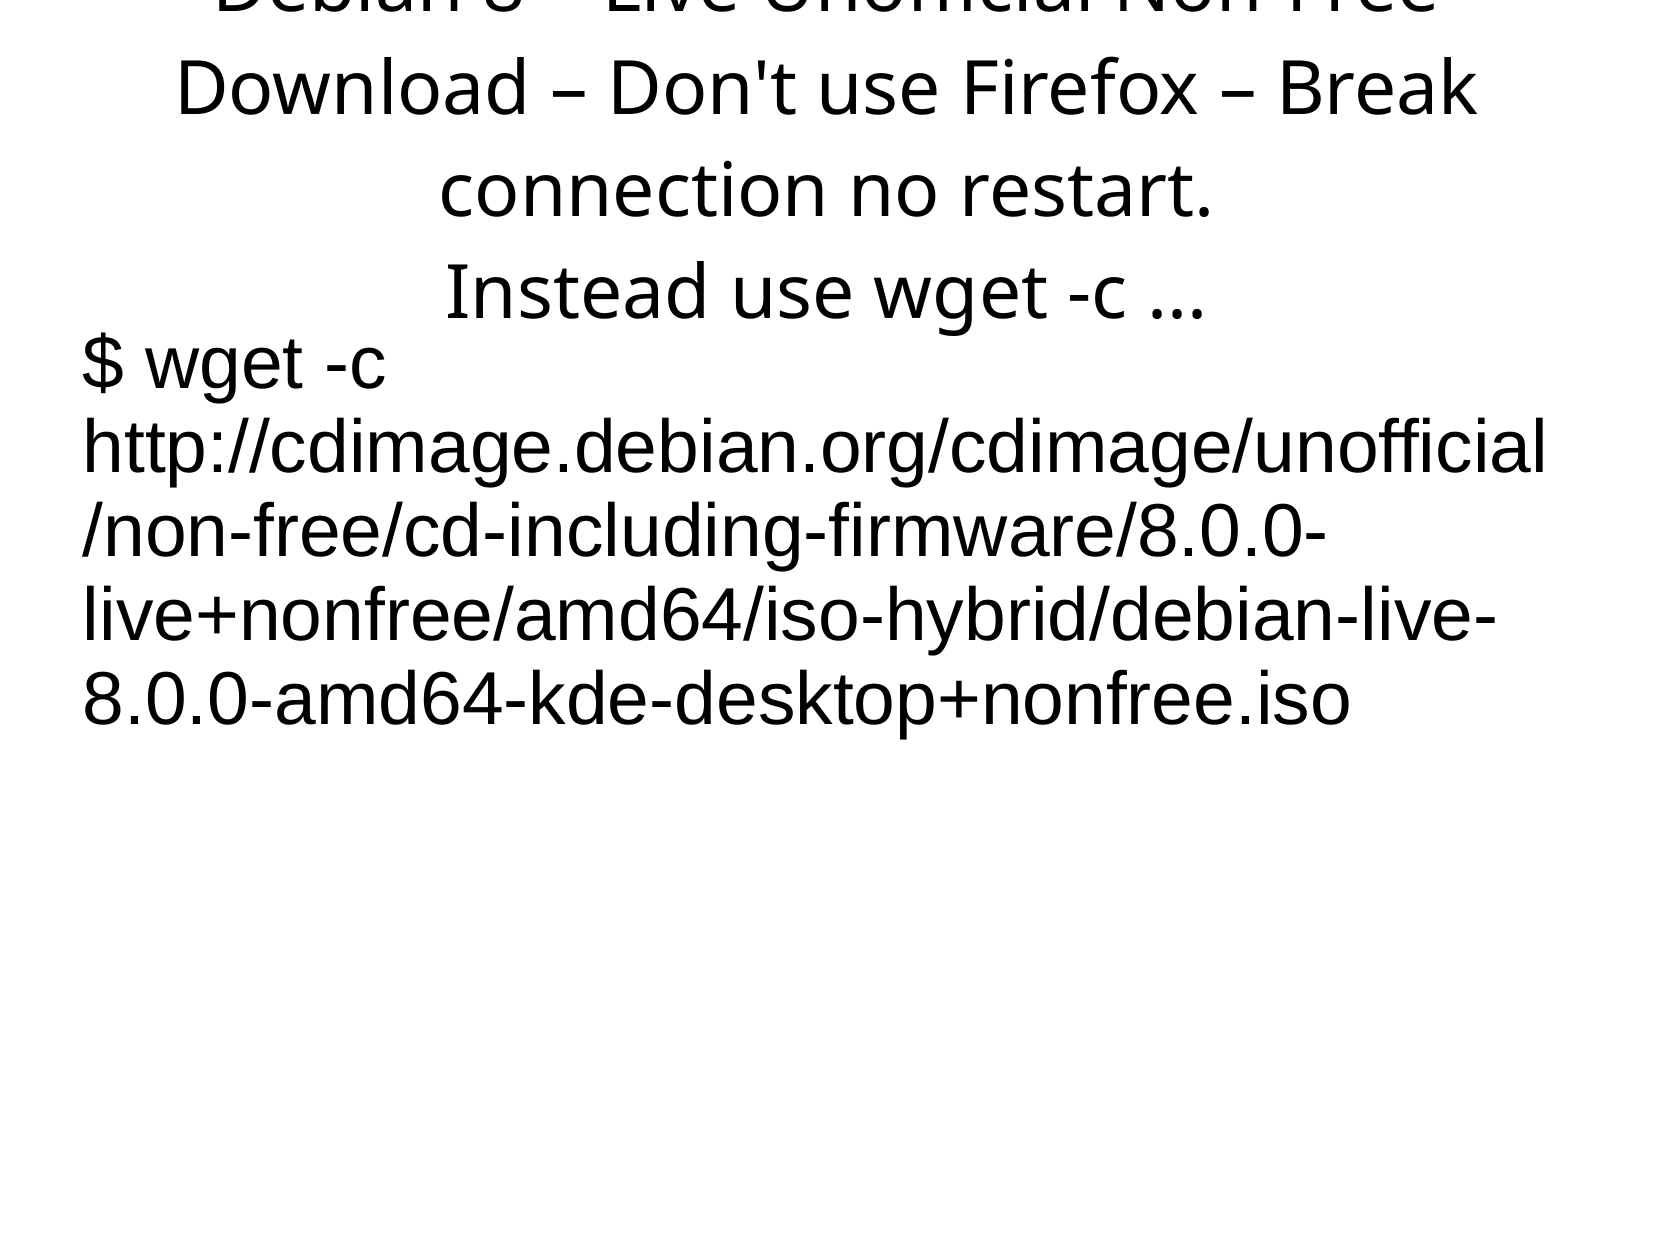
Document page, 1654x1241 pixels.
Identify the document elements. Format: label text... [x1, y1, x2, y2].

title Debian 8 – Live Unofficial Non-Free Download – Don't use Firefox – Break connection no restart. Instead use wget -c ... [47, 12, 1607, 260]
text_box $ wget -c http://cdimage.debian.org/cdimage/unofficial/non-free/cd-including-firmware/8.0.0-live+nonfree/amd64/iso-hybrid/debian-live-8.0.0-amd64-kde-desktop+nonfree.iso [67, 312, 1582, 874]
